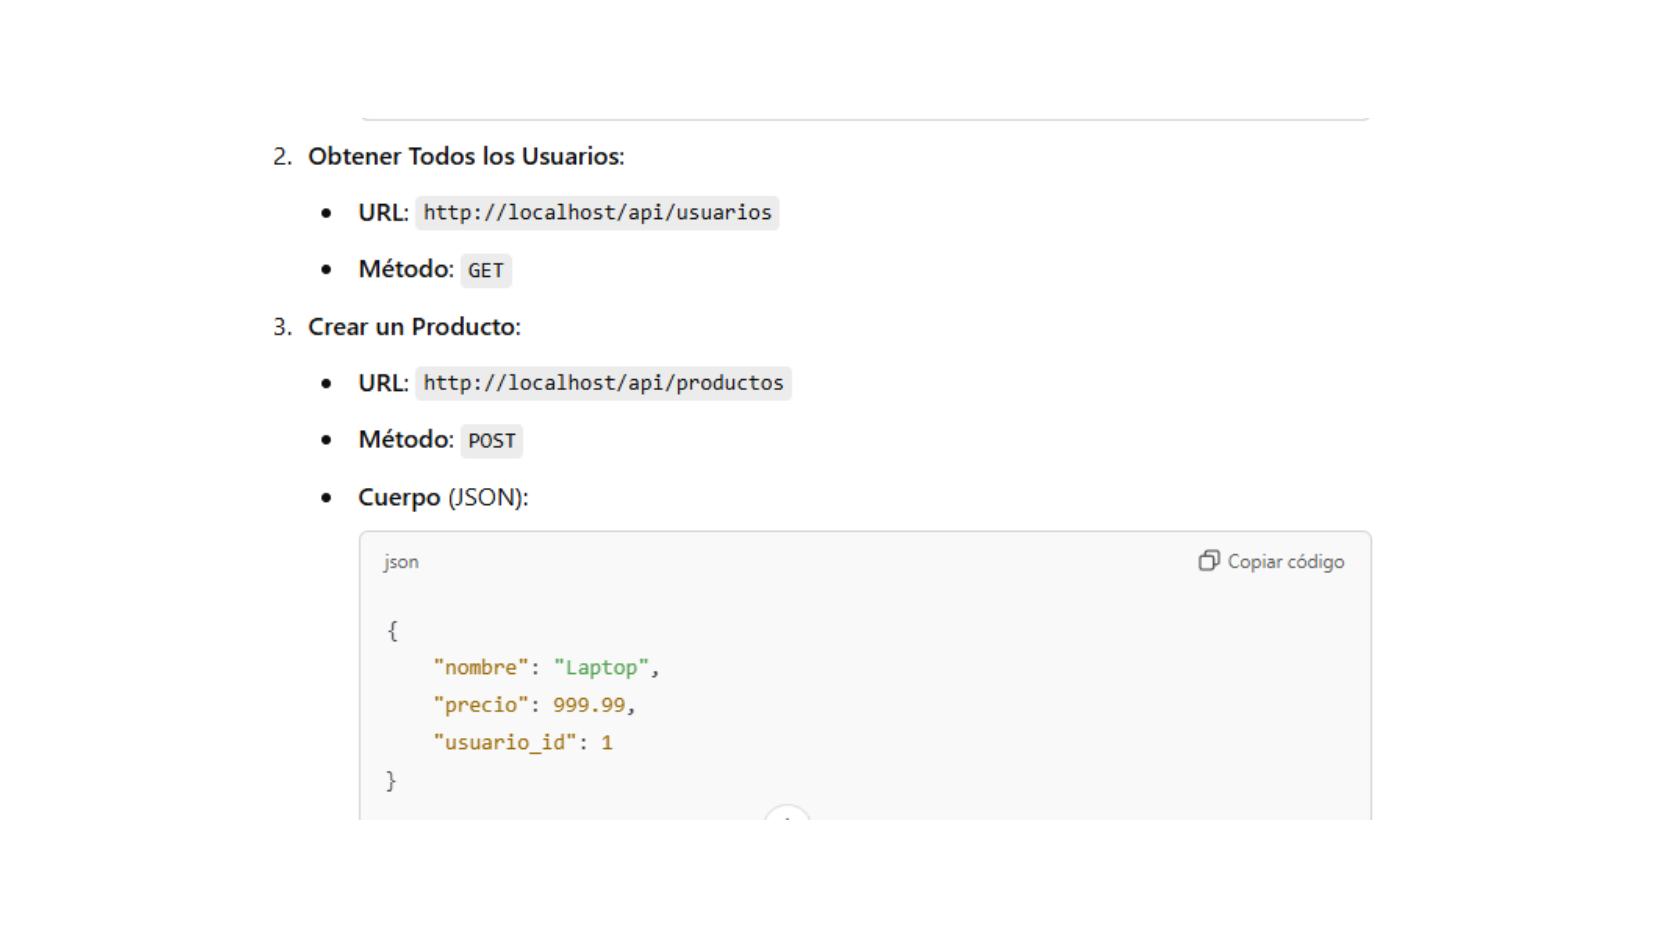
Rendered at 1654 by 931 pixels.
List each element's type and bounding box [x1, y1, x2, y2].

picture [217, 118, 1388, 820]
